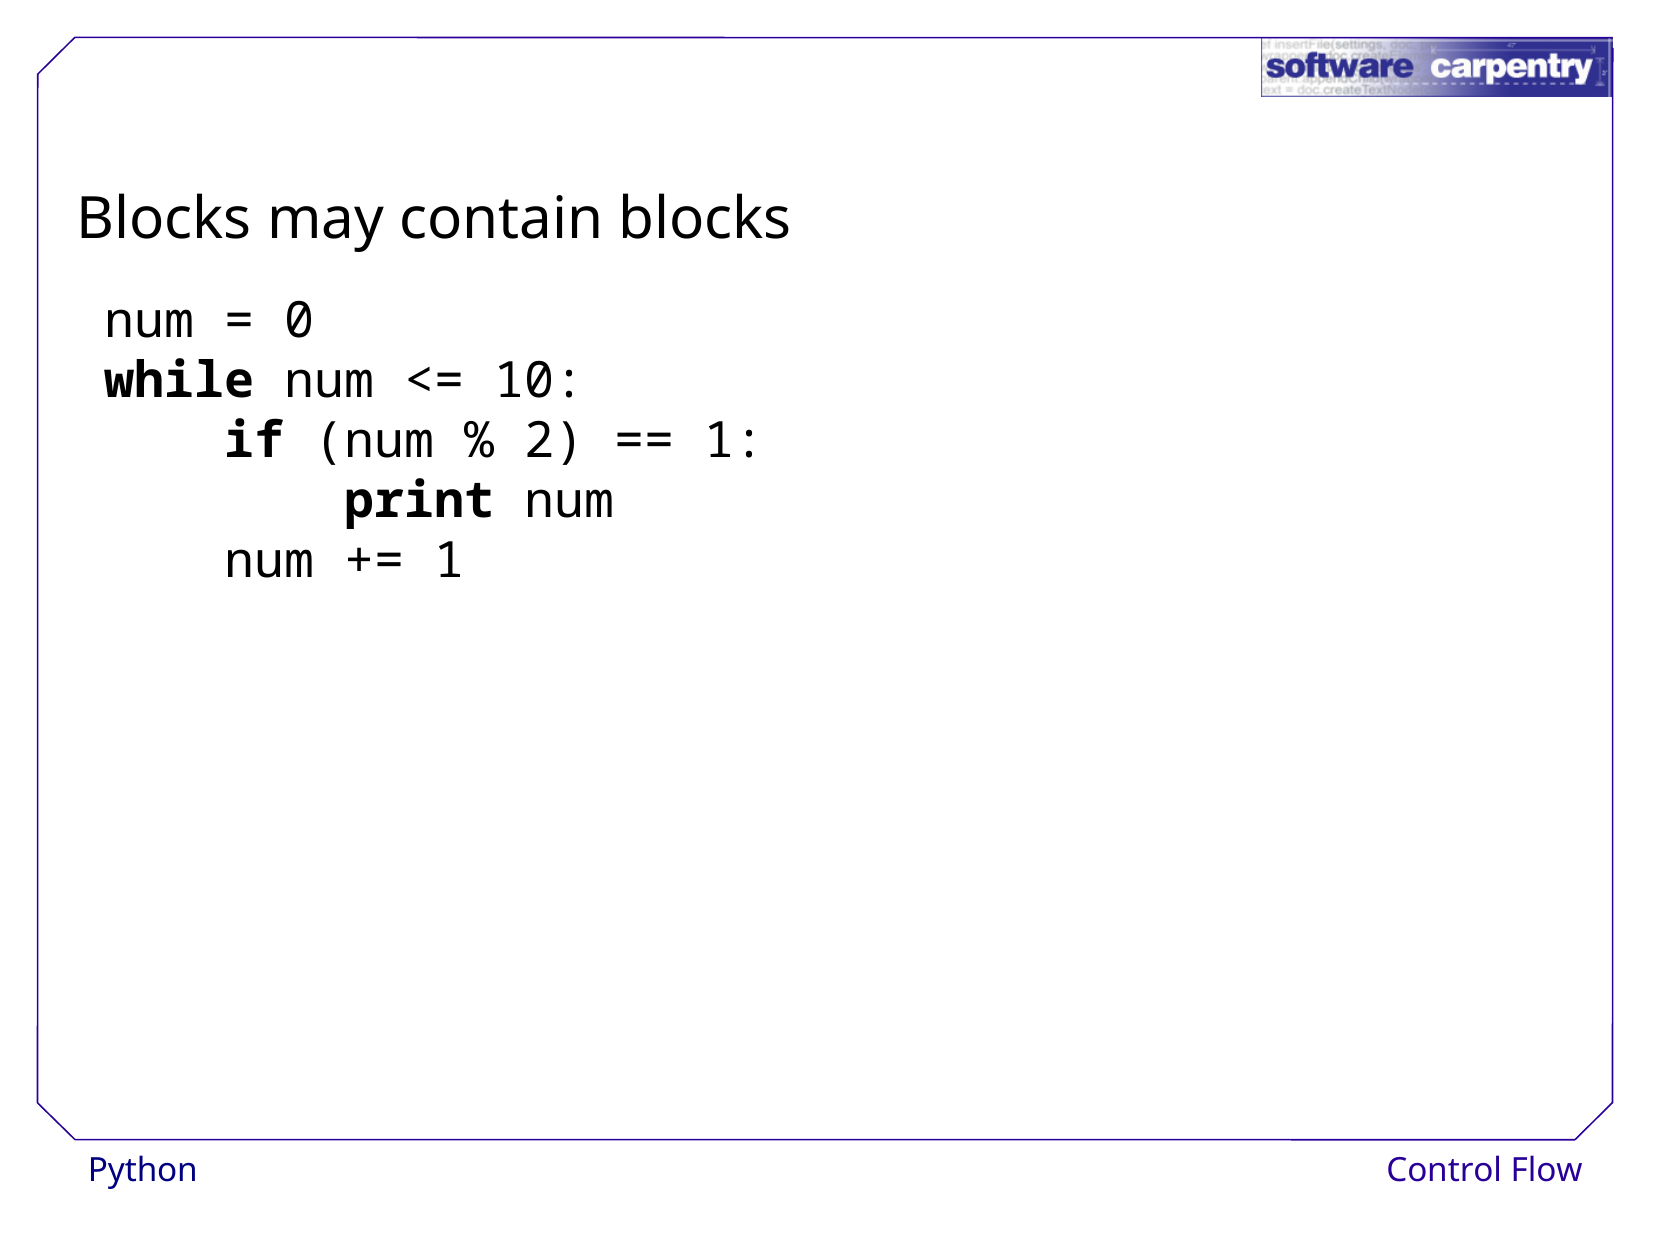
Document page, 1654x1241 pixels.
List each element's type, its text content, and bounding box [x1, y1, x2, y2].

text_box Blocks may contain blocks [62, 138, 957, 259]
text_box num = 0 while num <= 10: if (num % 2) == 1: print num num += 1 [89, 279, 1512, 980]
picture [1261, 39, 1613, 97]
